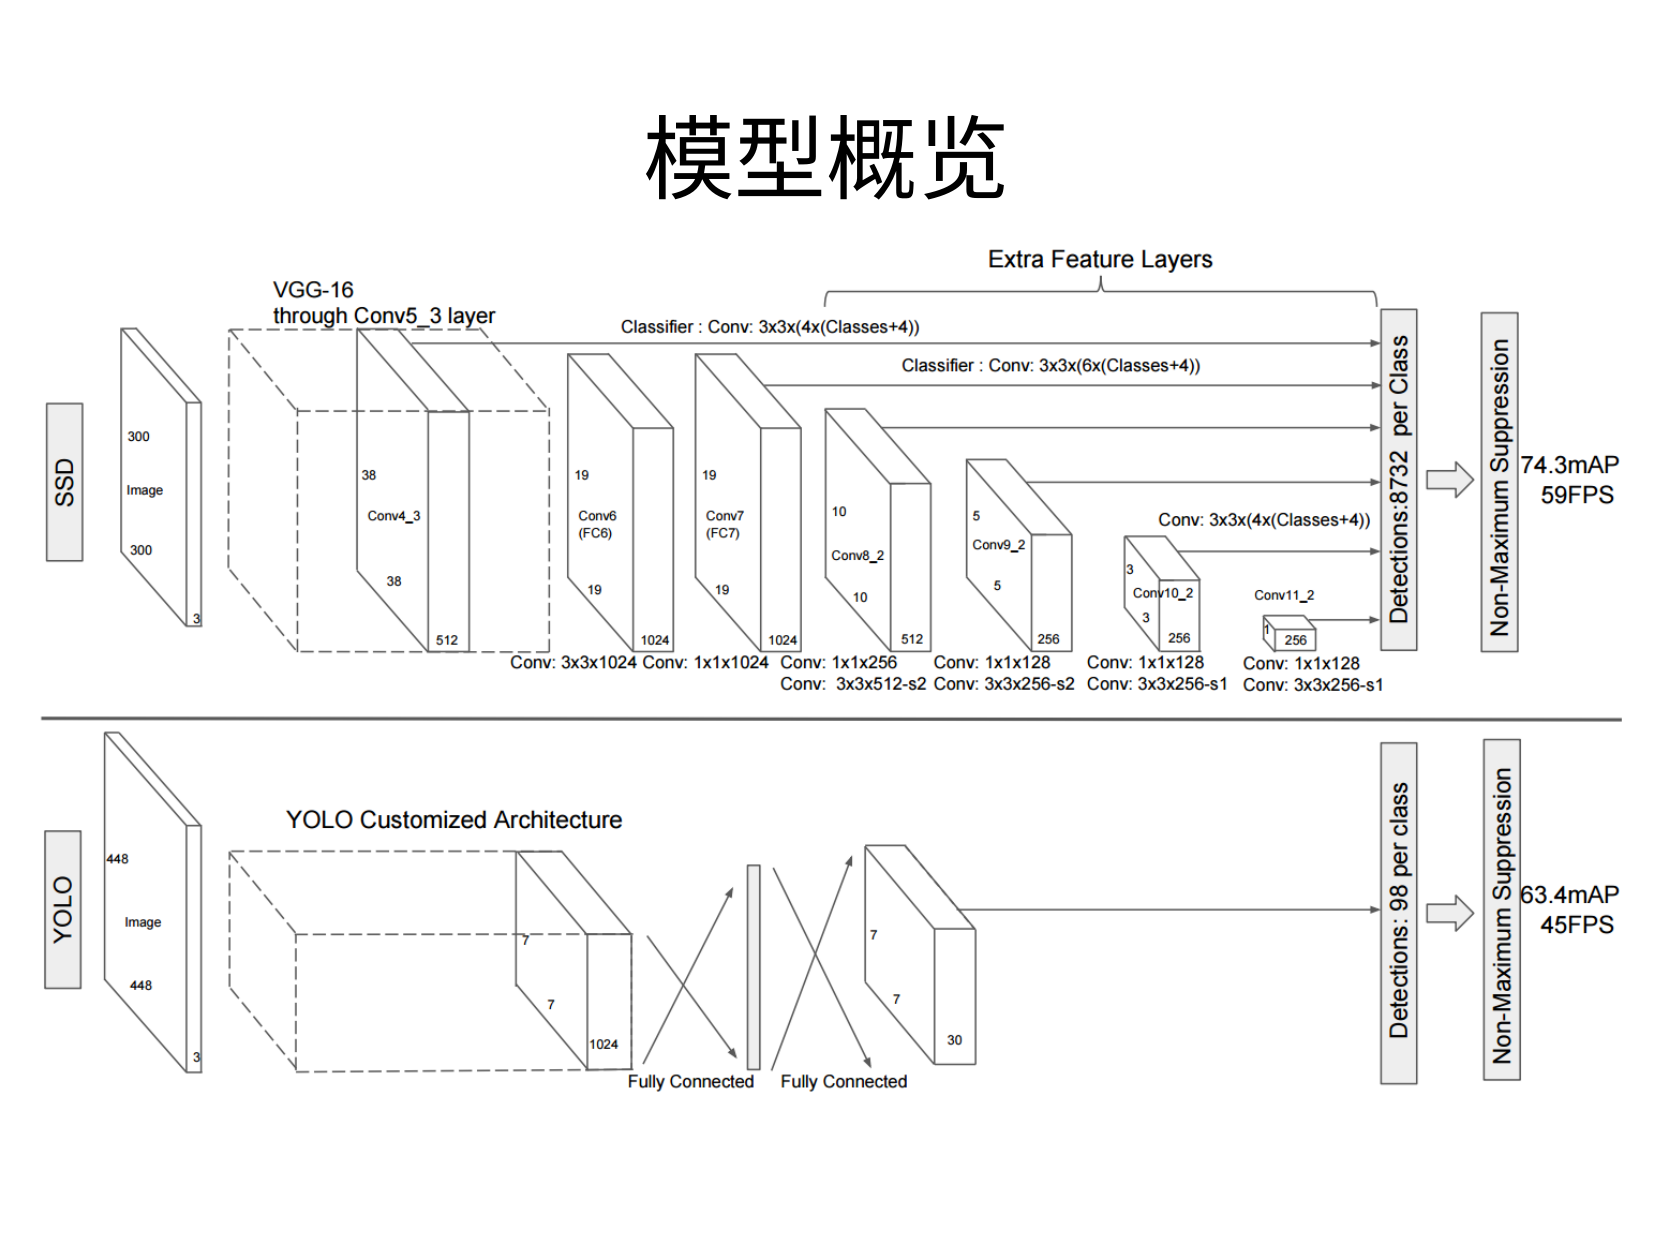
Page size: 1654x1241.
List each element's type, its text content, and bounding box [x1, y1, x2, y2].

title 模型概览 [82, 49, 1571, 247]
picture [0, 247, 1654, 1111]
